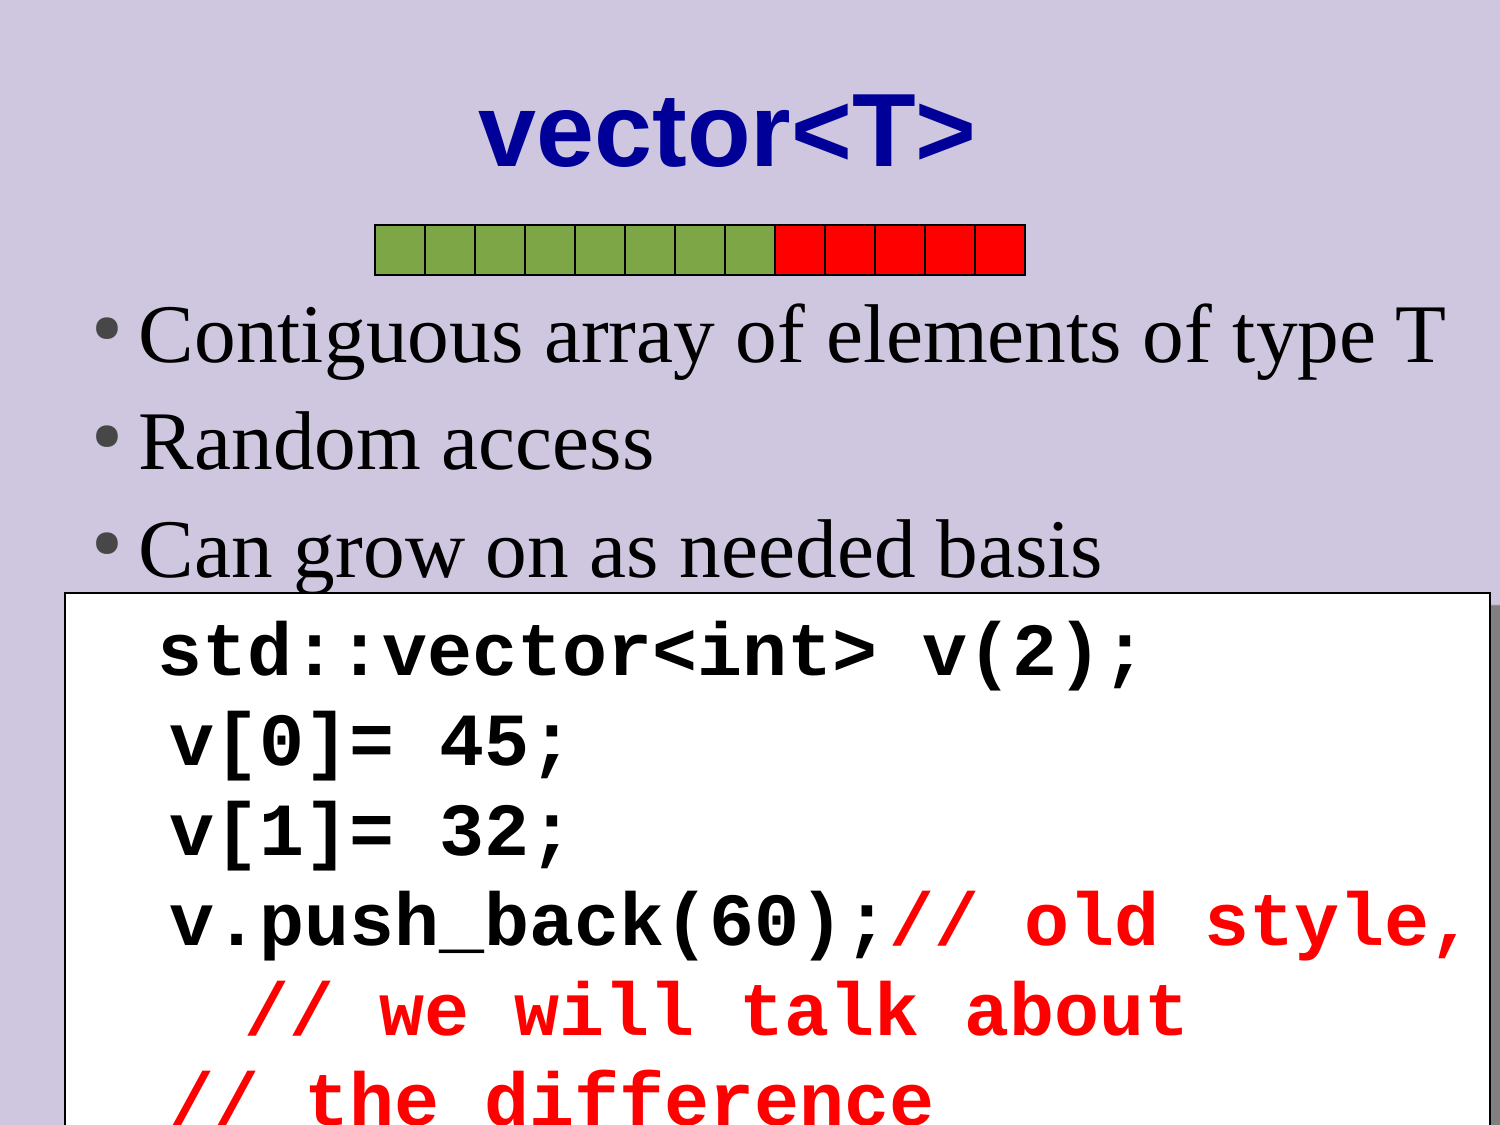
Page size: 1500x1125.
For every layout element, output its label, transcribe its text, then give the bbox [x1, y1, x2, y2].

text_box Contiguous array of elements of type T Random access Can grow on as needed basis [0, 280, 1464, 604]
text_box std::vector<int> v(2); v[0]= 45; v[1]= 32; v.push_back(60);// old style, // we will talk about // the difference [64, 593, 1490, 1125]
title vector<T> [34, 31, 1422, 219]
text_box [375, 225, 1026, 276]
